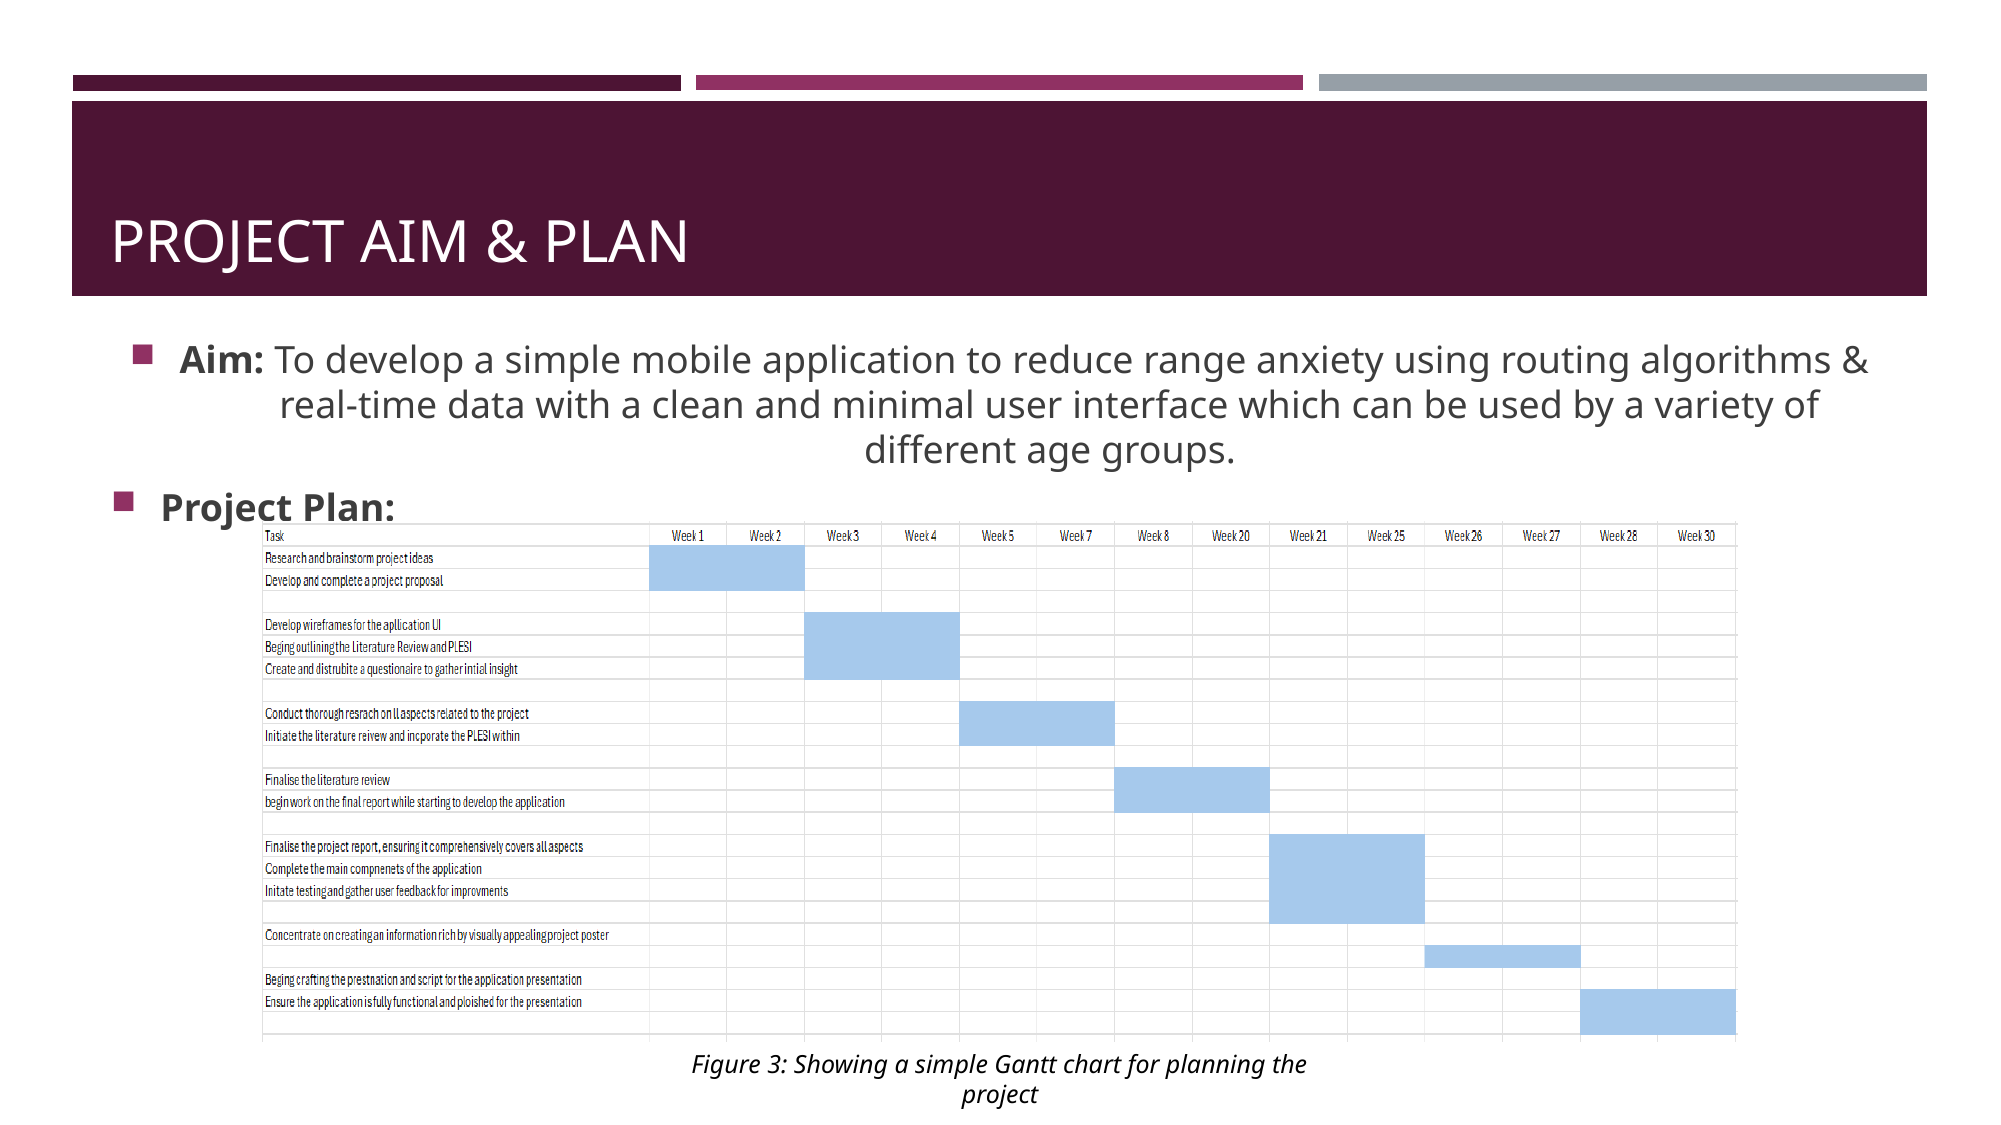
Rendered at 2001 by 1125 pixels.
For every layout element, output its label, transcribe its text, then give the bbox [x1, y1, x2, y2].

text_box Figure 3: Showing a simple Gantt chart for planning the project [637, 1041, 1362, 1087]
list Aim: To develop a simple mobile application to reduce range anxiety using routing algorithms & real-time data with a clean and minimal user interface which can be used by a variety of different age groups. Project Plan: [95, 314, 1905, 551]
title Project Aim & Plan [95, 115, 1905, 282]
picture [262, 521, 1738, 1042]
